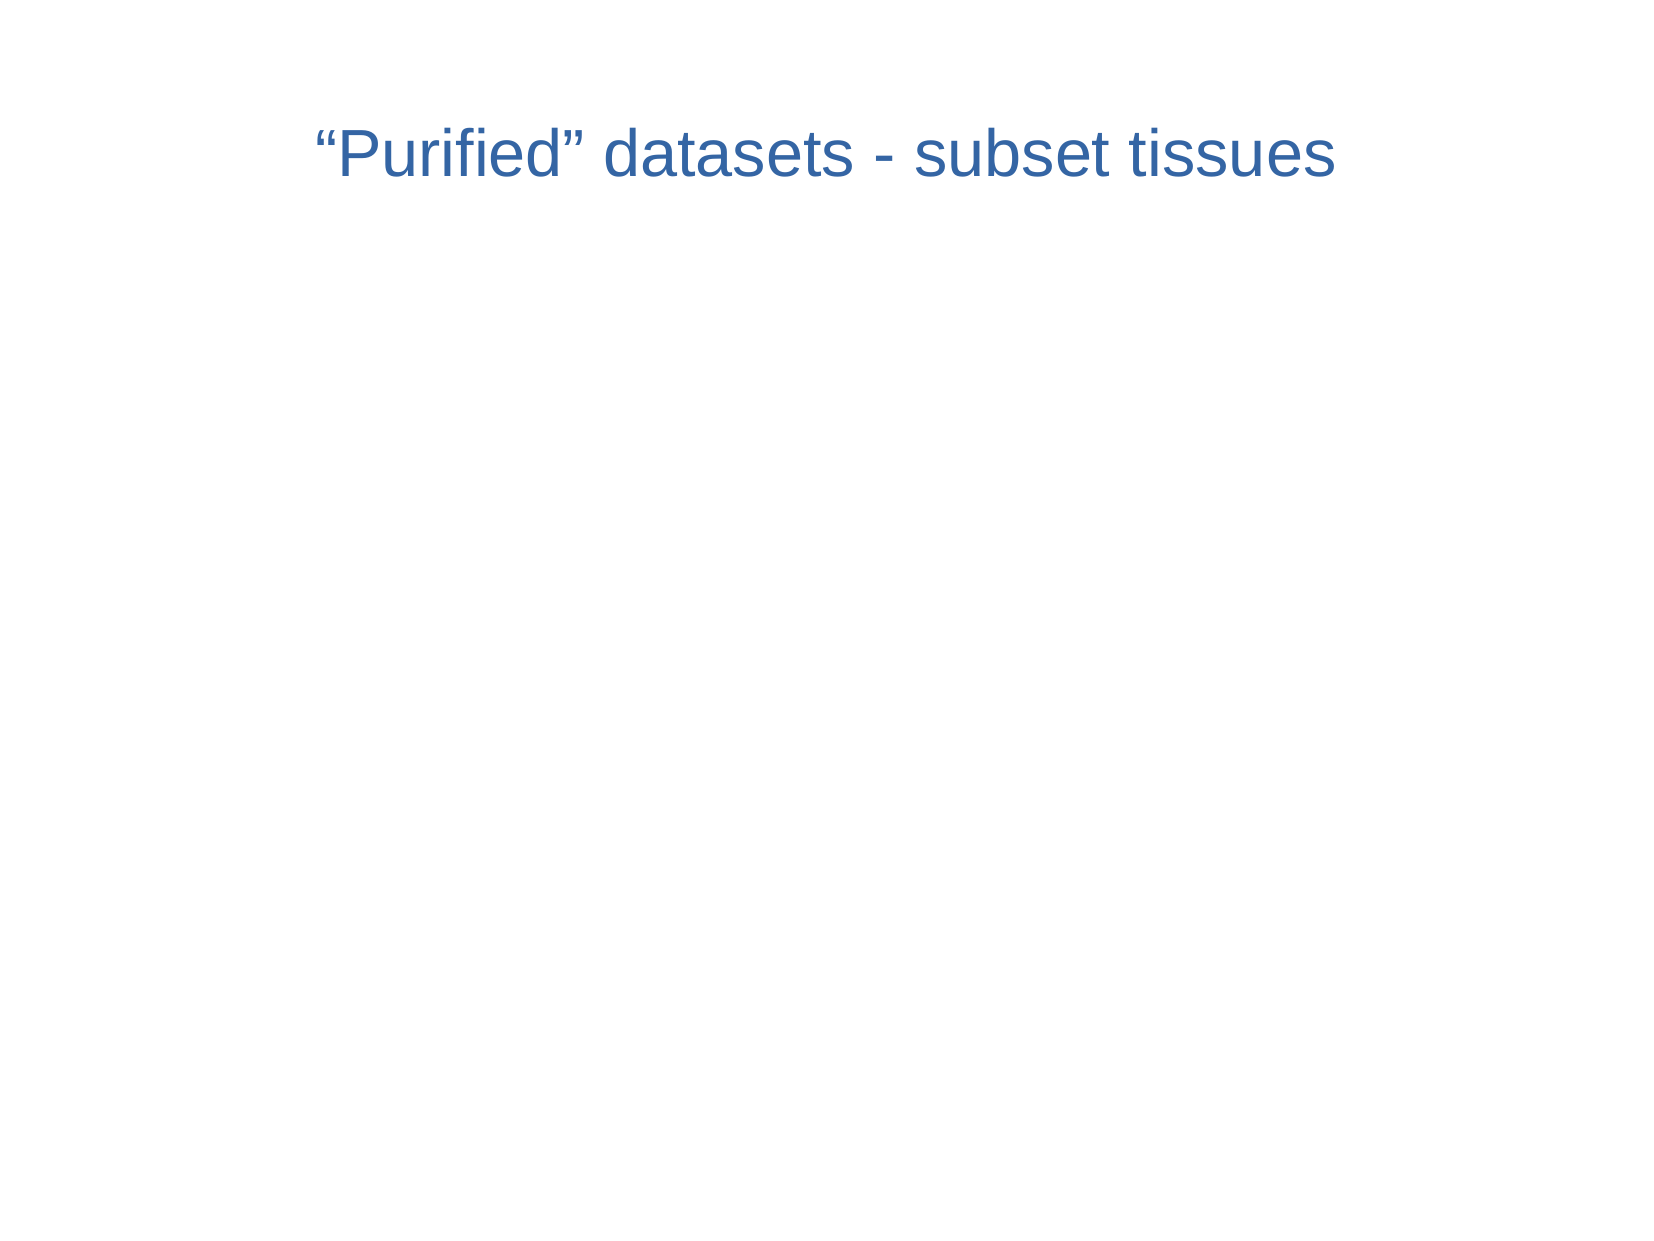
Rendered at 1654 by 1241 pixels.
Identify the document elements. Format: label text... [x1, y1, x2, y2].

title “Purified” datasets - subset tissues [82, 49, 1571, 257]
